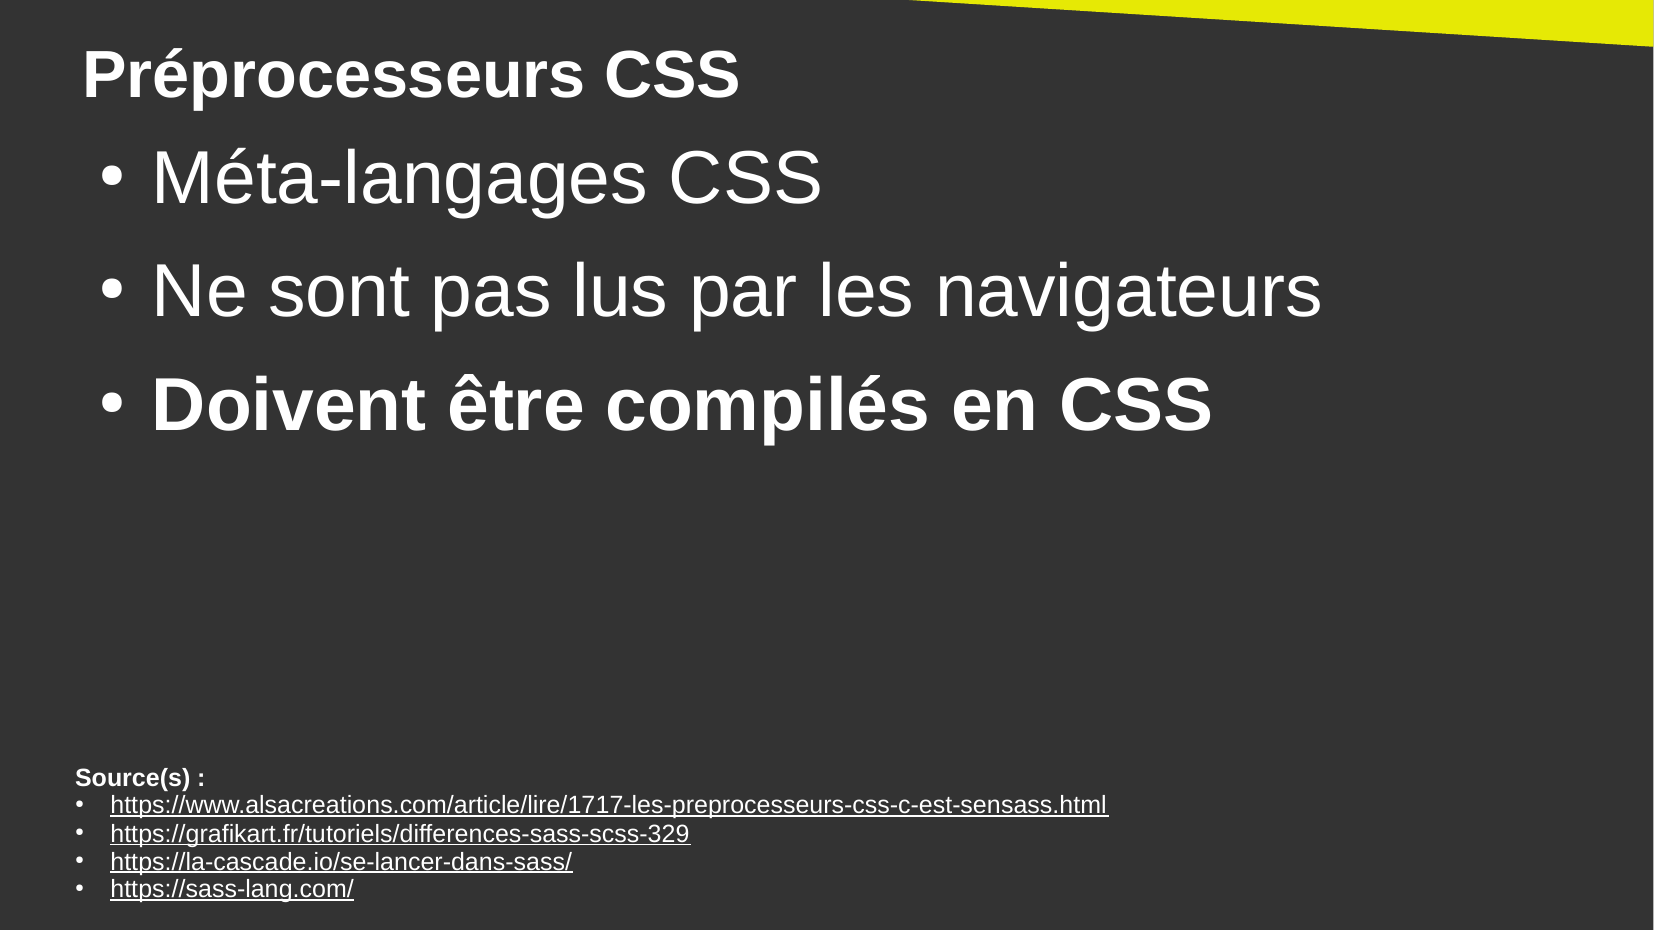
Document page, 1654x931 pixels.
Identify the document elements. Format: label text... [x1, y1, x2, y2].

list Méta-langages CSS Ne sont pas lus par les navigateurs Doivent être compilés en CSS [80, 135, 1620, 709]
text_box Source(s) : https://www.alsacreations.com/article/lire/1717-les-preprocesseurs-css-c-est-sensass.html https://grafikart.fr/tutoriels/differences-sass-scss-329 https://la-cascade.io/se-lancer-dans-sass/ https://sass-lang.com/ [60, 755, 1546, 911]
title Préprocesseurs CSS [82, 37, 1571, 114]
text_box [908, 0, 1654, 47]
